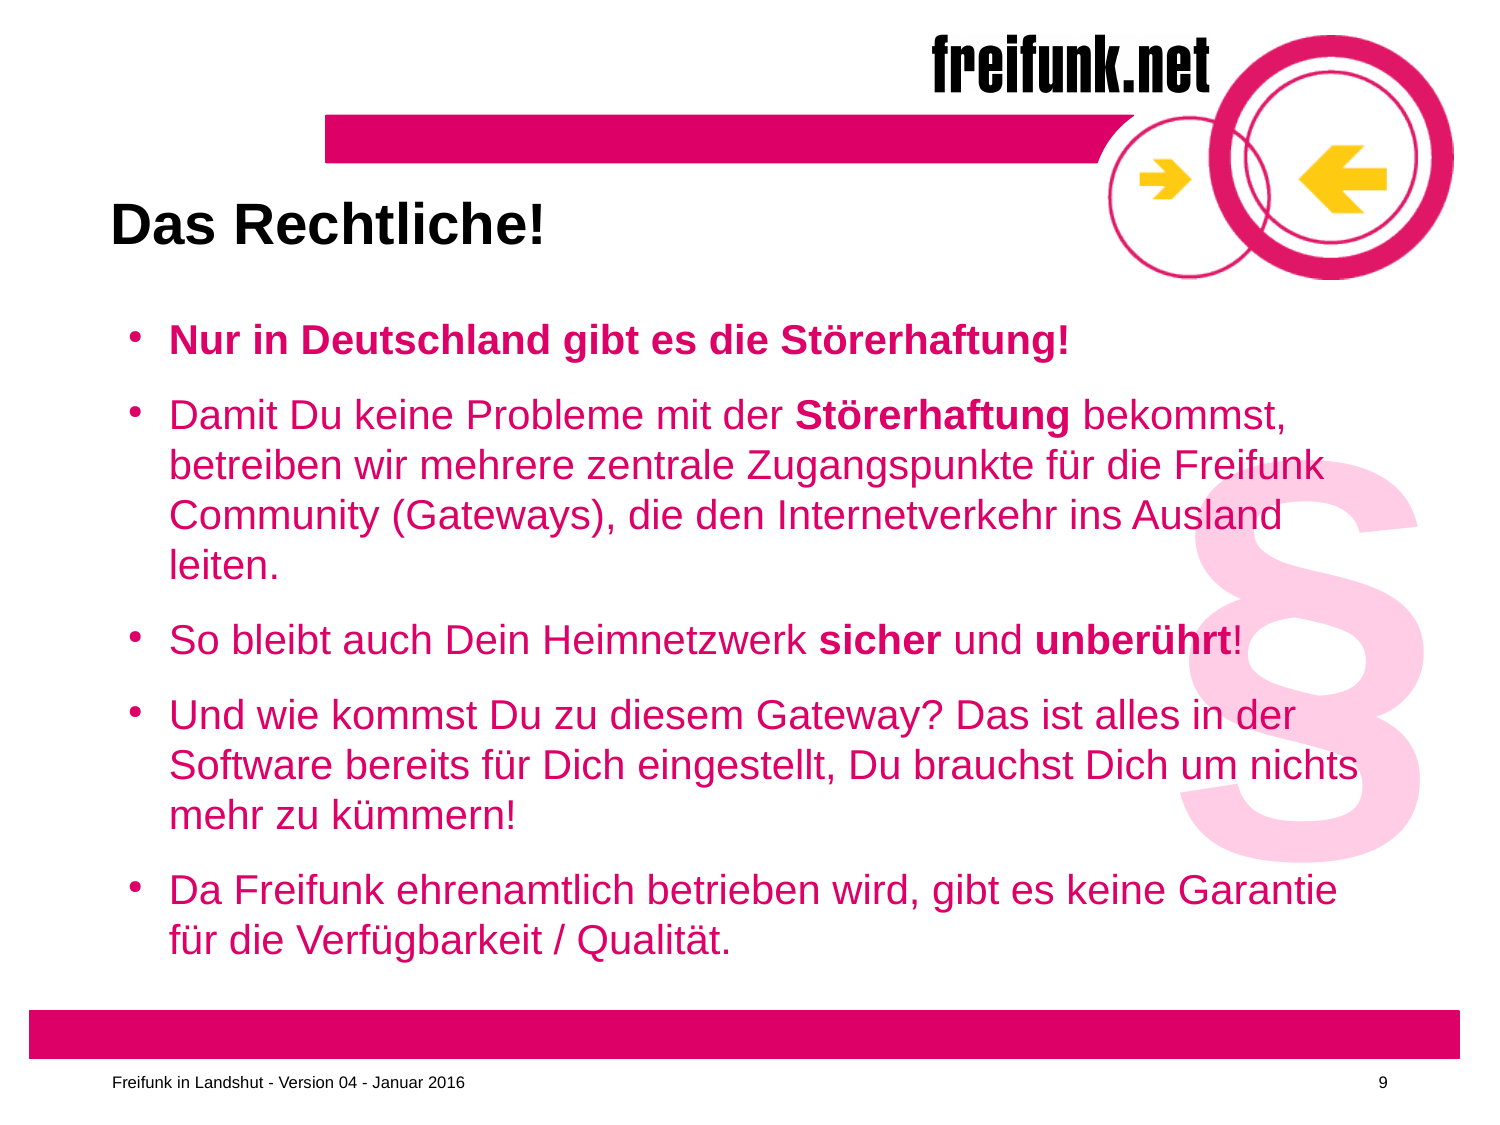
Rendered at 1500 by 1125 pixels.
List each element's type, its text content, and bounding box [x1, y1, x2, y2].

title Das Rechtliche! [110, 160, 1093, 282]
text_box § [1153, 302, 1460, 915]
picture [932, 34, 1454, 280]
list Nur in Deutschland gibt es die Störerhaftung! Damit Du keine Probleme mit der Störerhaftung bekommst, betreiben wir mehrere zentrale Zugangspunkte für die Freifunk Community (Gateways), die den Internetverkehr ins Ausland leiten. So bleibt auch Dein Heimnetzwerk sicher und unberührt! Und wie kommst Du zu diesem Gateway? Das ist alles in der Software bereits für Dich eingestellt, Du brauchst Dich um nichts mehr zu kümmern! Da Freifunk ehrenamtlich betrieben wird, gibt es keine Garantie für die Verfügbarkeit / Qualität. [110, 312, 1392, 1000]
slide_number <Foliennummer> [1107, 1058, 1388, 1106]
footer Freifunk in Landshut - Version 04 - Januar 2016 [112, 1058, 1090, 1106]
